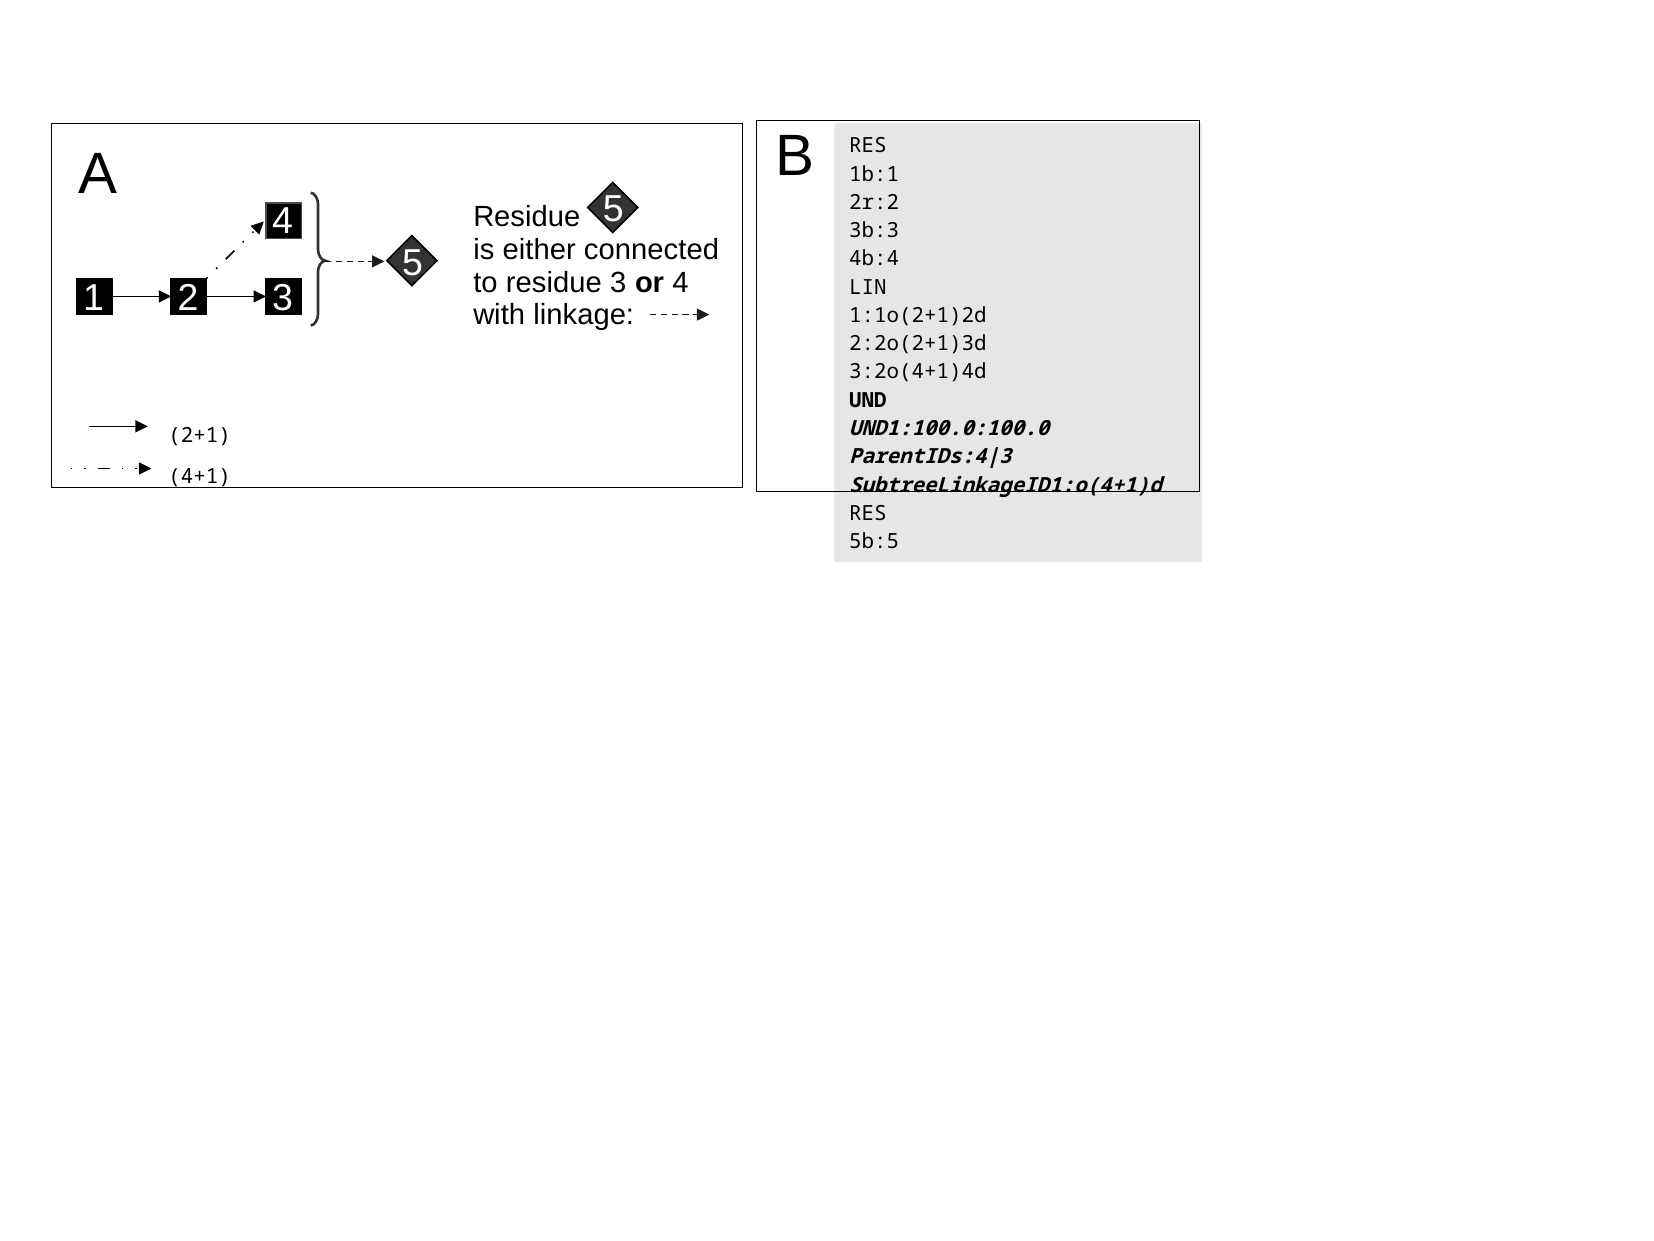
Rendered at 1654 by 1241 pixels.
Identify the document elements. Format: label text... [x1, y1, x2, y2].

text_box 3 [257, 268, 308, 326]
text_box 2 [162, 268, 214, 326]
text_box 5 [387, 233, 438, 291]
text_box (4+1) [153, 453, 246, 493]
text_box 1 [68, 268, 119, 326]
text_box B [761, 115, 830, 120]
text_box (2+1) [153, 412, 246, 451]
text_box B [761, 121, 830, 196]
text_box Residue is either connected to residue 3 or 4 with linkage: [458, 192, 735, 339]
text_box RES 1b:1 2r:2 3b:3 4b:4 LIN 1:1o(2+1)2d 2:2o(2+1)3d 3:2o(4+1)4d UND UND1:100.0:100.0 ParentIDs:4|3 SubtreeLinkageID1:o(4+1)d RES 5b:5 [834, 123, 1199, 491]
text_box 4 [257, 192, 308, 249]
text_box A [64, 133, 133, 214]
text_box 5 [588, 180, 639, 238]
